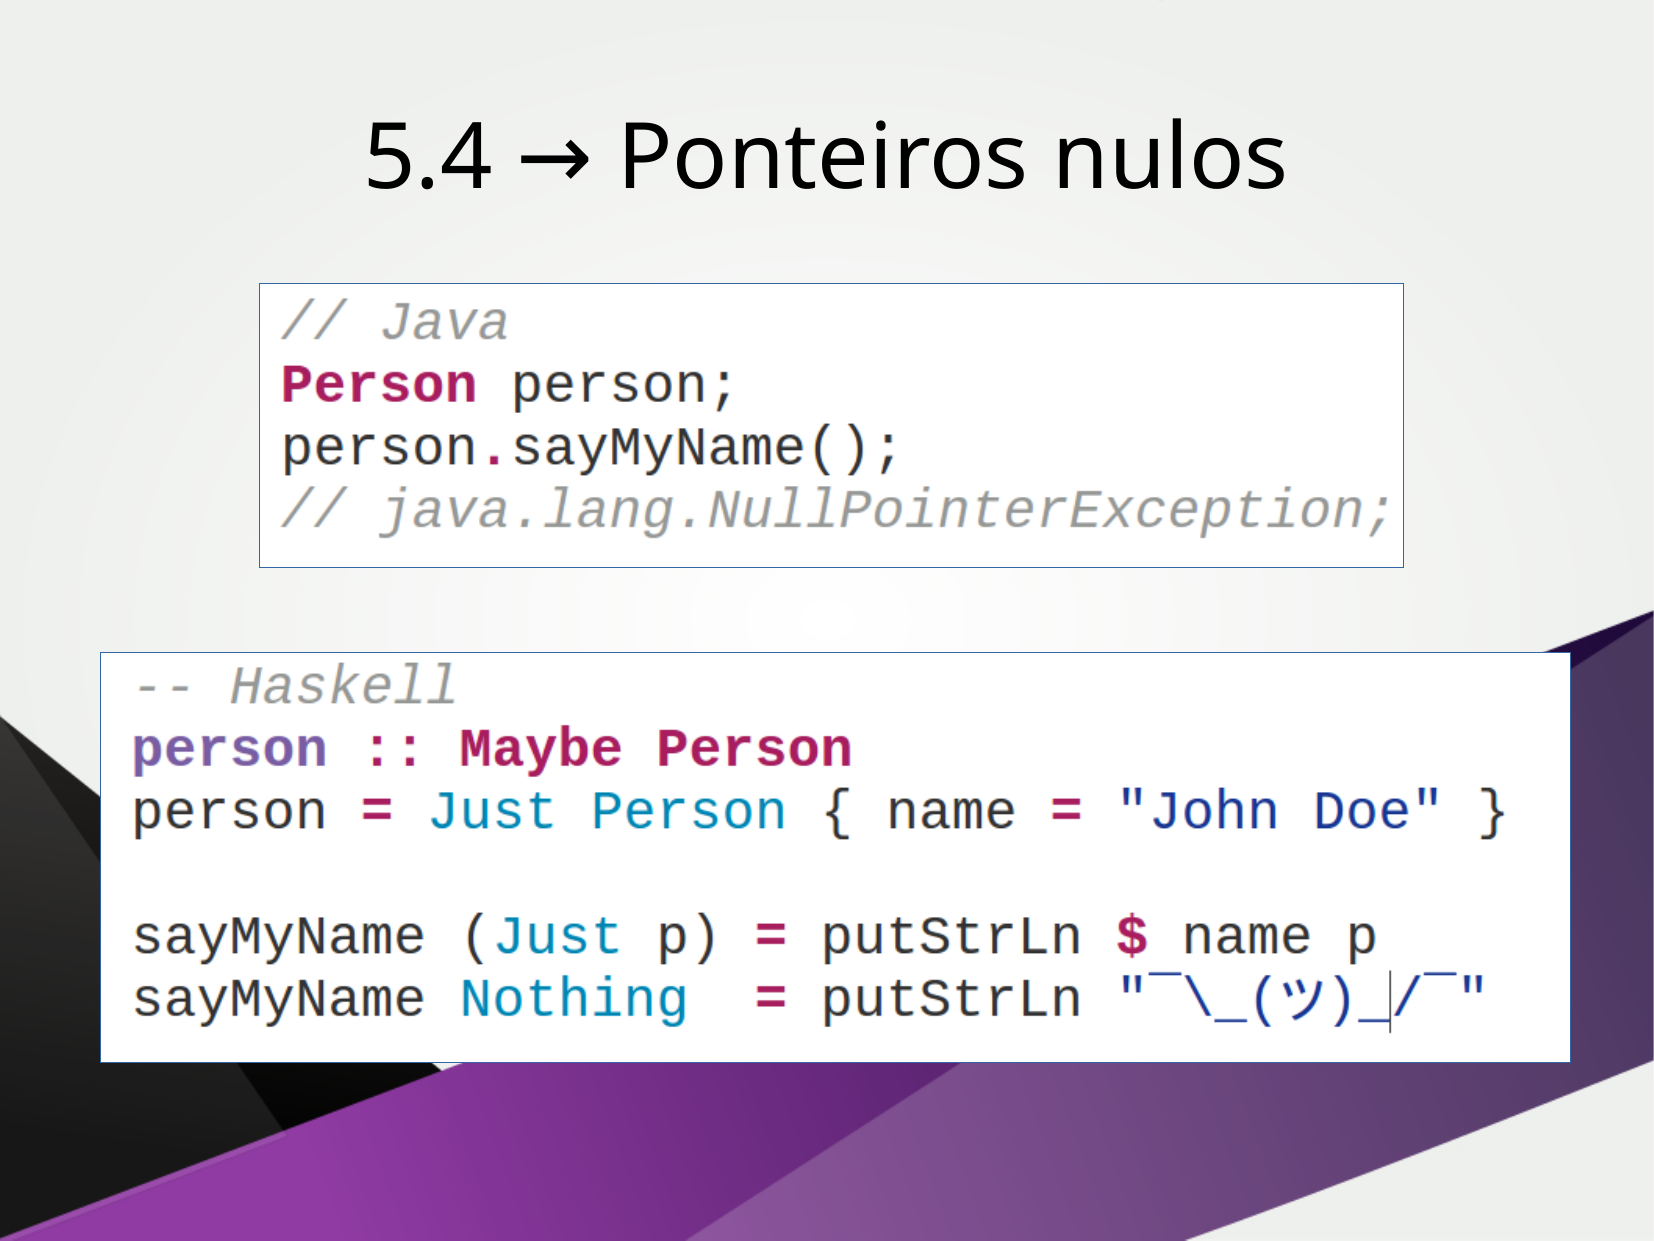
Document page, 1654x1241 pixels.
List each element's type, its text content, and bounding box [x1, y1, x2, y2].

picture [0, 0, 1654, 1241]
title 5.4 → Ponteiros nulos [82, 49, 1571, 257]
